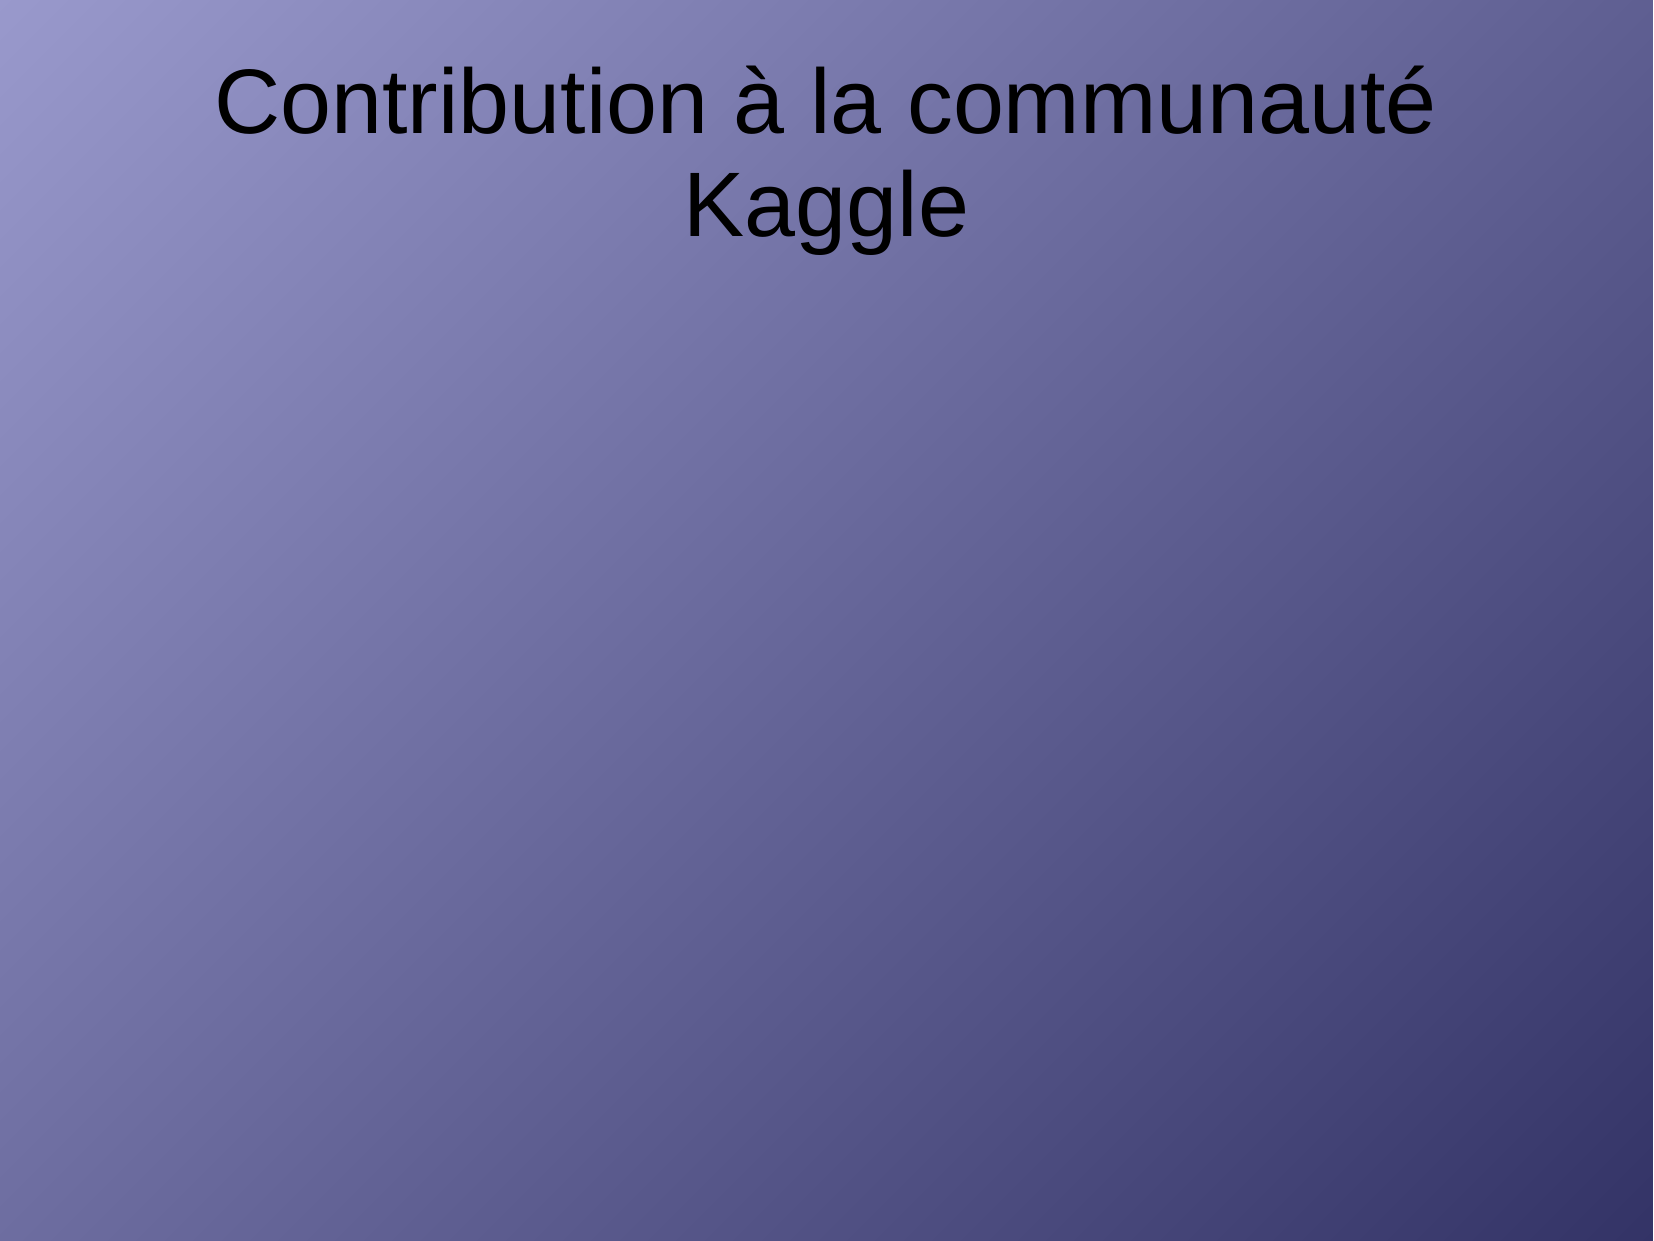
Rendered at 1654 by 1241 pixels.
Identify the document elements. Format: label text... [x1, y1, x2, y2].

title Contribution à la communauté Kaggle [82, 49, 1571, 257]
